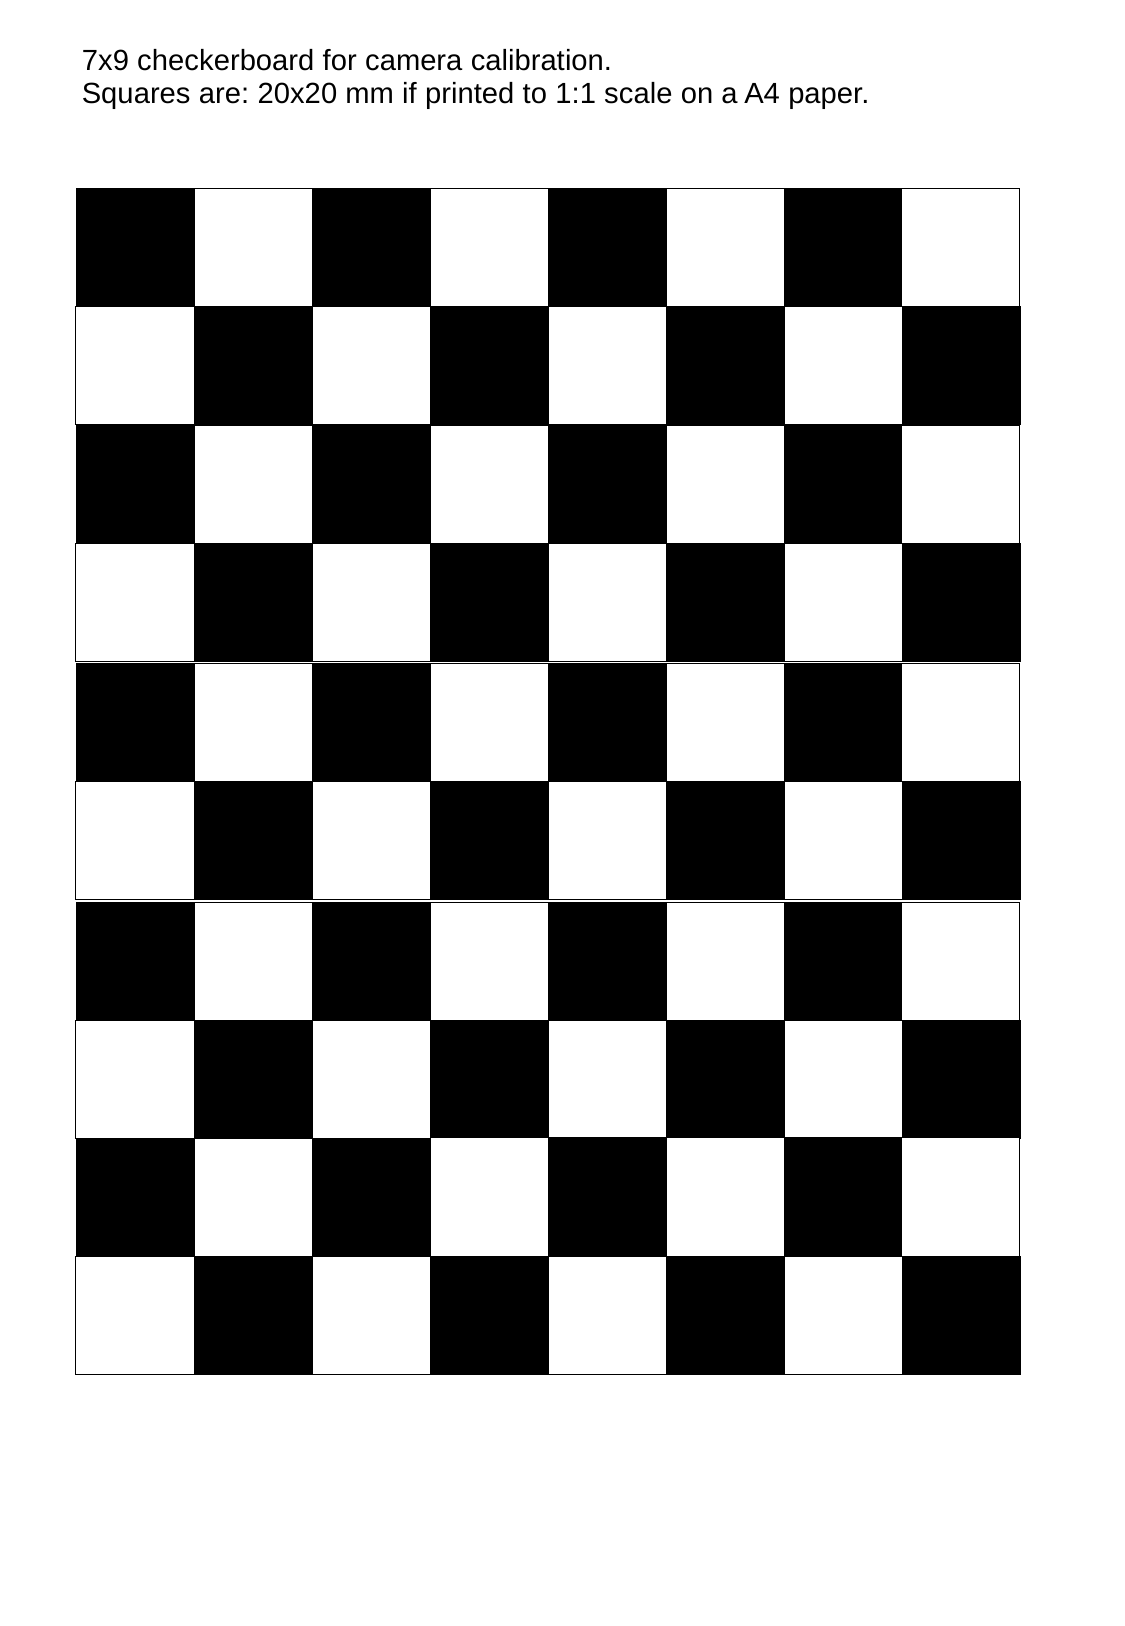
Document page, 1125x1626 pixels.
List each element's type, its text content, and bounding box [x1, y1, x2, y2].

text_box 7x9 checkerboard for camera calibration. Squares are: 20x20 mm if printed to 1:1 scale on a A4 paper. [67, 36, 890, 120]
text_box [76, 663, 1020, 900]
text_box [76, 188, 1020, 662]
text_box [76, 902, 1020, 1374]
